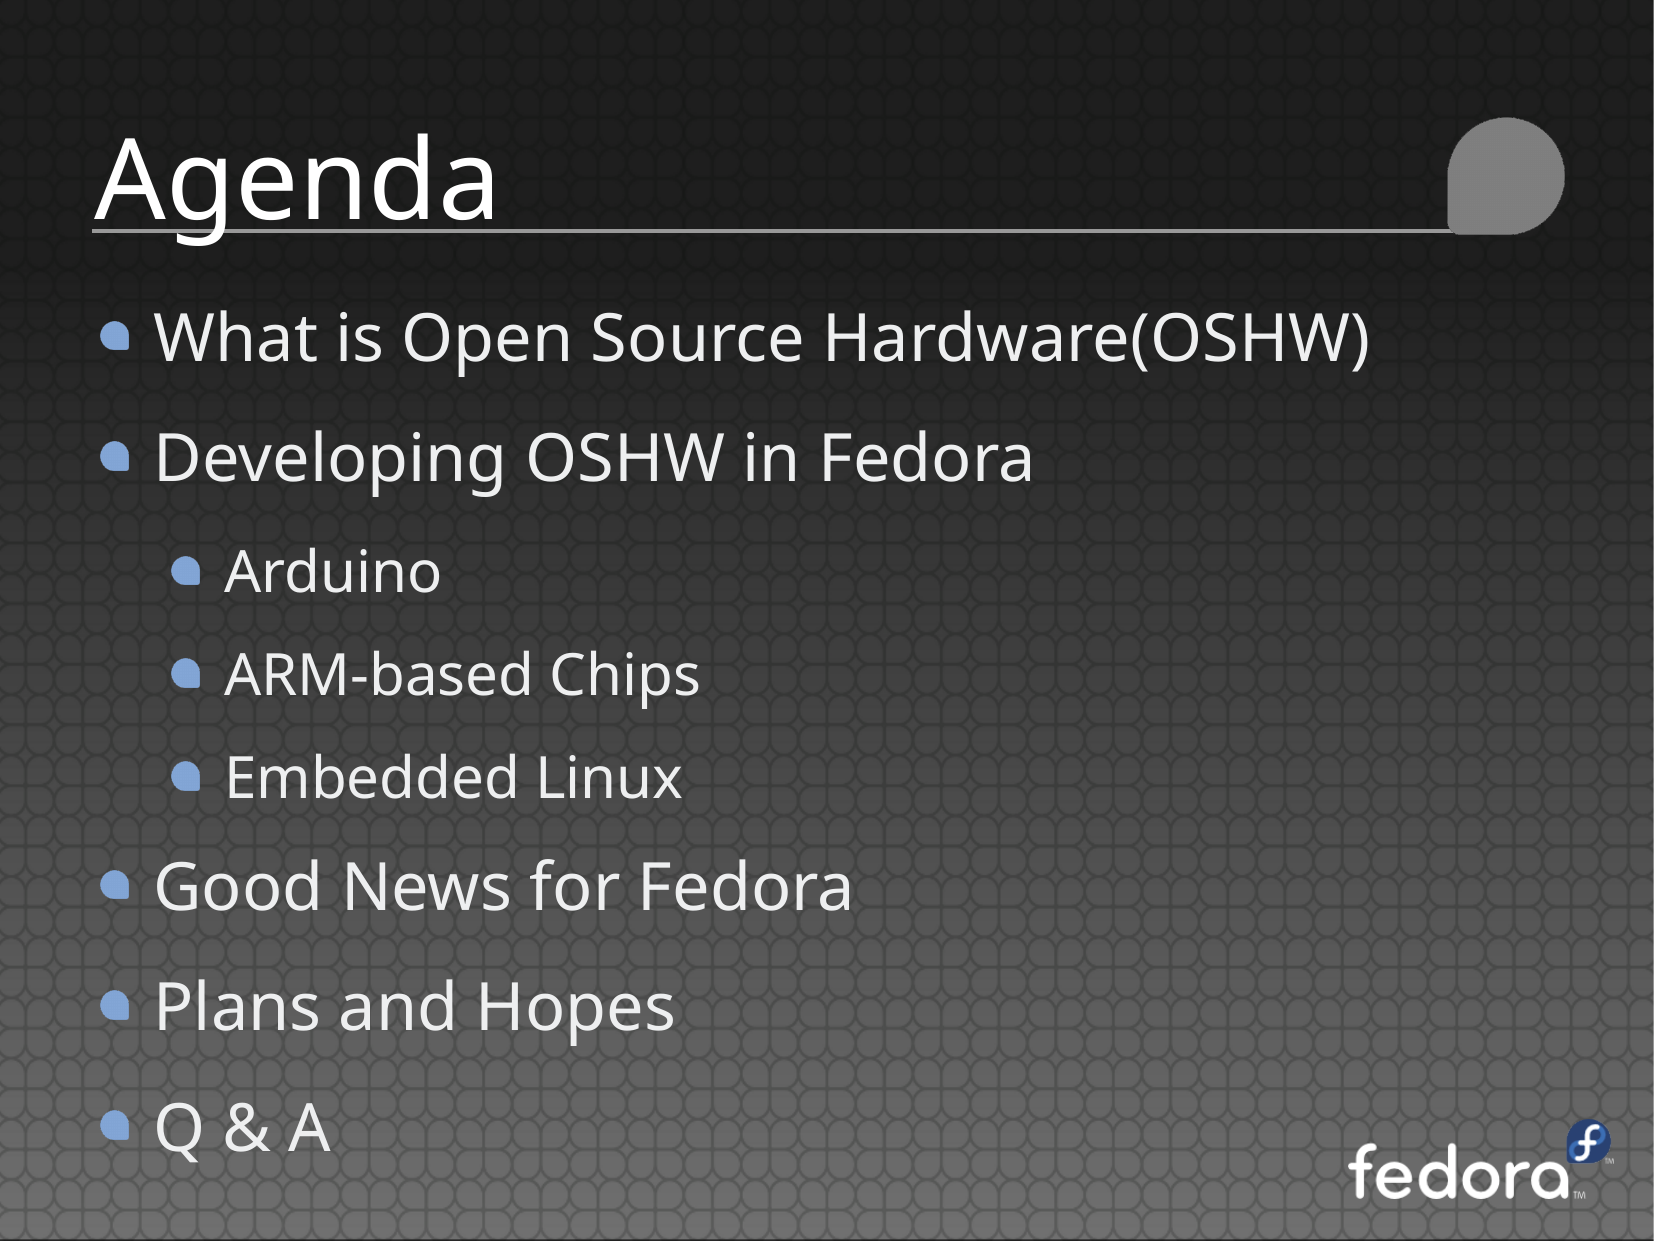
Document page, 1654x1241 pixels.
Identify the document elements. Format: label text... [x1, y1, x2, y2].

picture [0, 0, 1654, 1241]
title Agenda [94, 100, 1426, 251]
list What is Open Source Hardware(OSHW) Developing OSHW in Fedora Arduino ARM-based Chips Embedded Linux Good News for Fedora Plans and Hopes Q & A [82, 290, 1571, 1094]
